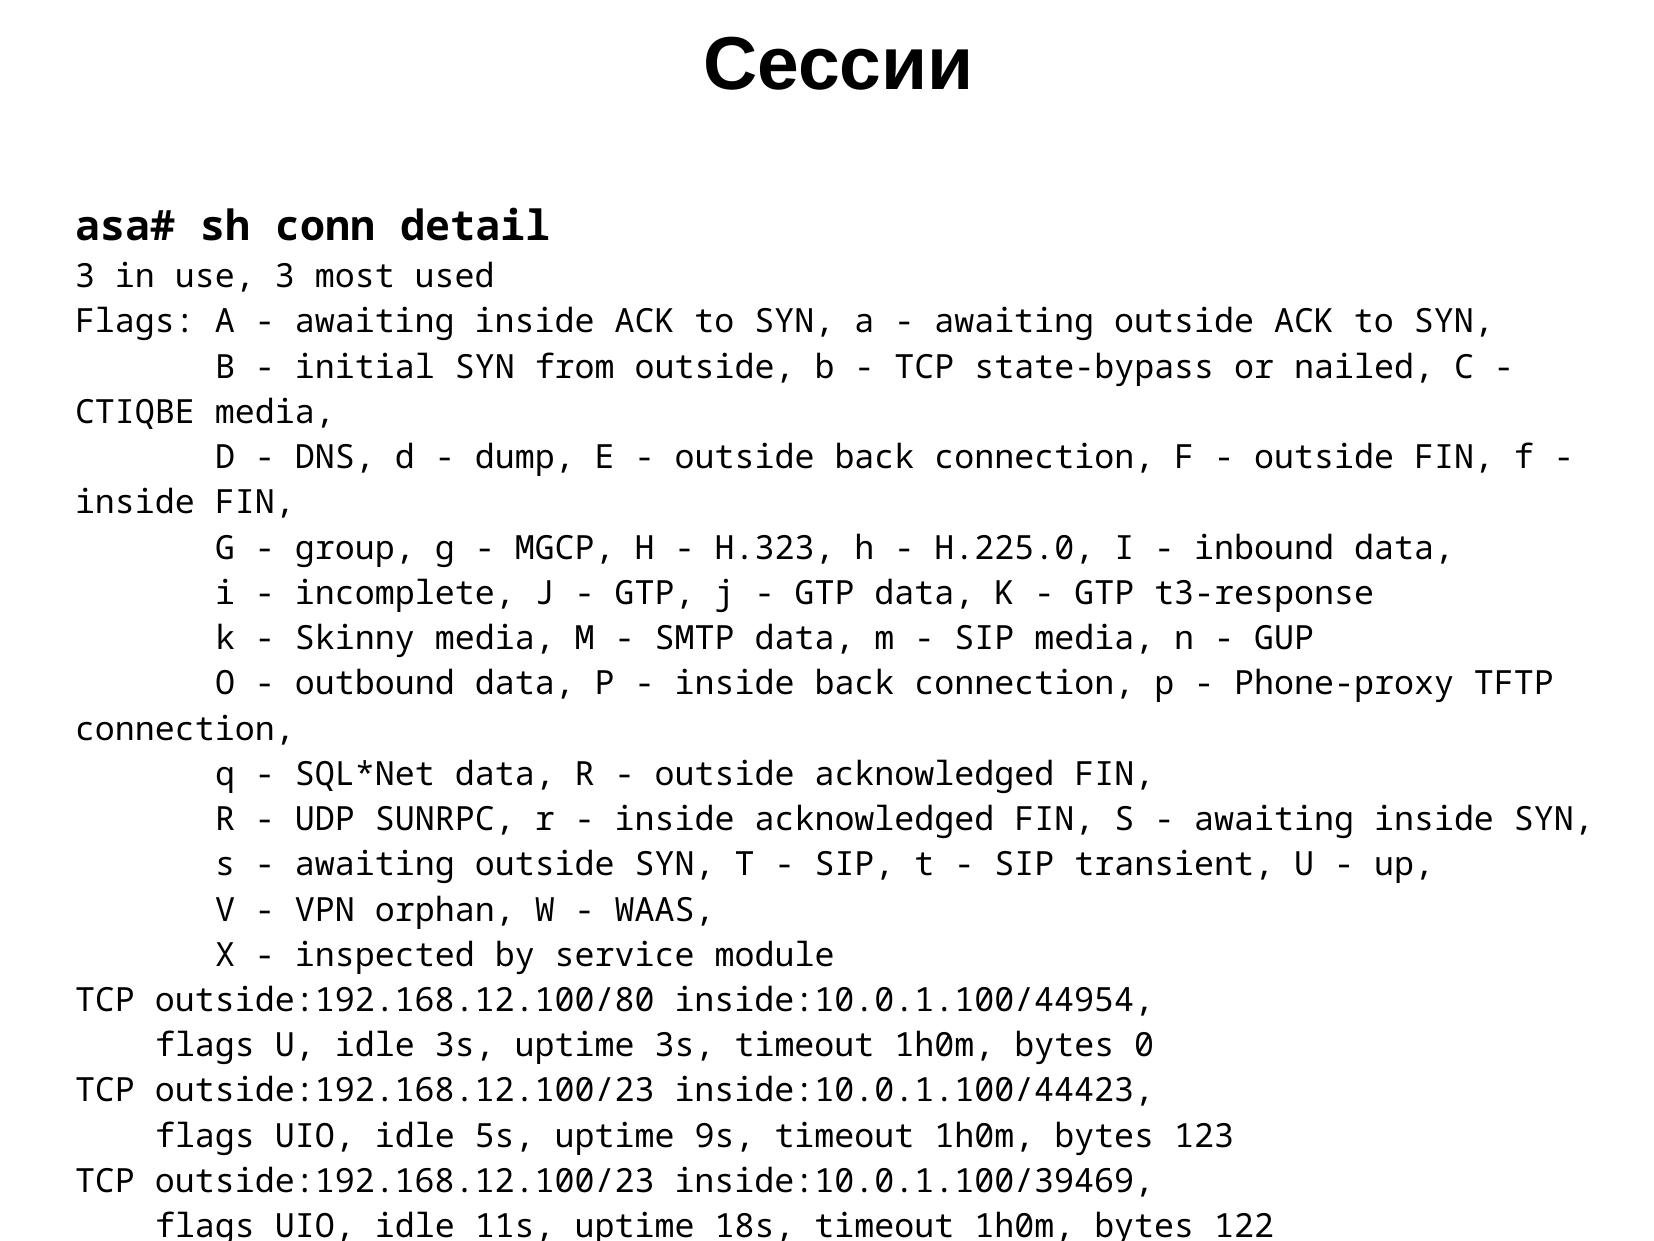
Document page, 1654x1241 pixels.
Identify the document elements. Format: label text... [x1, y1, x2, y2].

list asa# sh conn detail 3 in use, 3 most used Flags: A - awaiting inside ACK to SYN, a - awaiting outside ACK to SYN, B - initial SYN from outside, b - TCP state-bypass or nailed, C - CTIQBE media, D - DNS, d - dump, E - outside back connection, F - outside FIN, f - inside FIN, G - group, g - MGCP, H - H.323, h - H.225.0, I - inbound data, i - incomplete, J - GTP, j - GTP data, K - GTP t3-response k - Skinny media, M - SMTP data, m - SIP media, n - GUP O - outbound data, P - inside back connection, p - Phone-proxy TFTP connection, q - SQL*Net data, R - outside acknowledged FIN, R - UDP SUNRPC, r - inside acknowledged FIN, S - awaiting inside SYN, s - awaiting outside SYN, T - SIP, t - SIP transient, U - up, V - VPN orphan, W - WAAS, X - inspected by service module TCP outside:192.168.12.100/80 inside:10.0.1.100/44954, flags U, idle 3s, uptime 3s, timeout 1h0m, bytes 0 TCP outside:192.168.12.100/23 inside:10.0.1.100/44423, flags UIO, idle 5s, uptime 9s, timeout 1h0m, bytes 123 TCP outside:192.168.12.100/23 inside:10.0.1.100/39469, flags UIO, idle 11s, uptime 18s, timeout 1h0m, bytes 122 [75, 150, 1613, 1163]
text_box Сессии [64, 37, 1613, 113]
